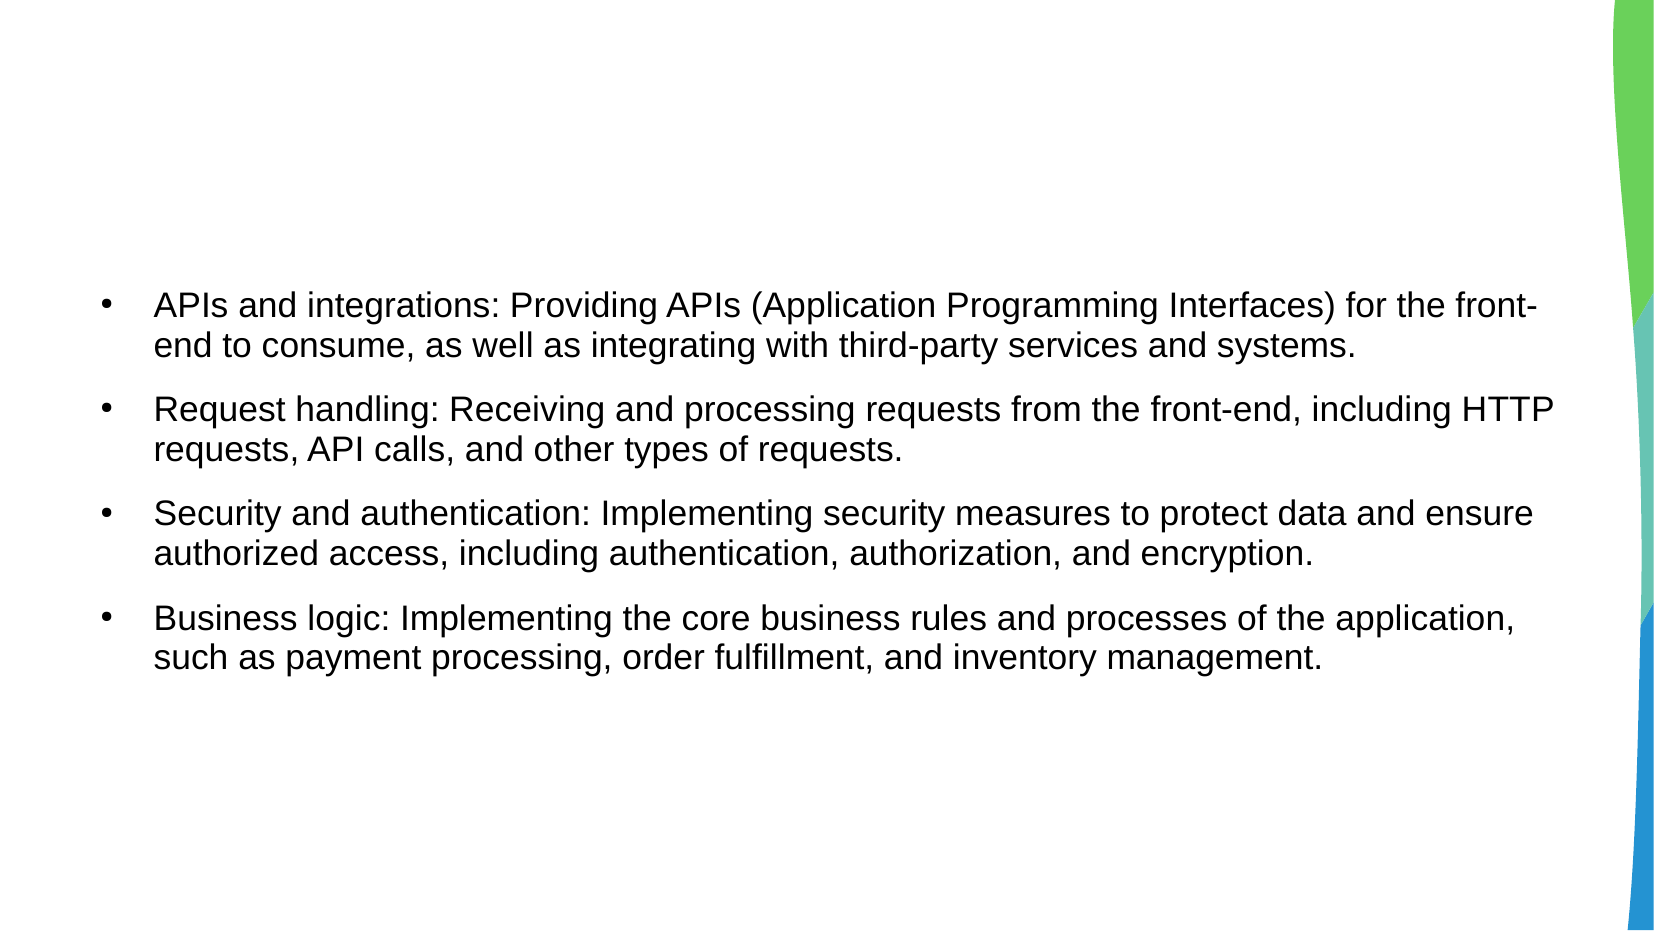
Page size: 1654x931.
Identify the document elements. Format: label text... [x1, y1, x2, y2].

list APIs and integrations: Providing APIs (Application Programming Interfaces) for the front-end to consume, as well as integrating with third-party services and systems. Request handling: Receiving and processing requests from the front-end, including HTTP requests, API calls, and other types of requests. Security and authentication: Implementing security measures to protect data and ensure authorized access, including authentication, authorization, and encryption. Business logic: Implementing the core business rules and processes of the application, such as payment processing, order fulfillment, and inventory management. [82, 285, 1571, 757]
